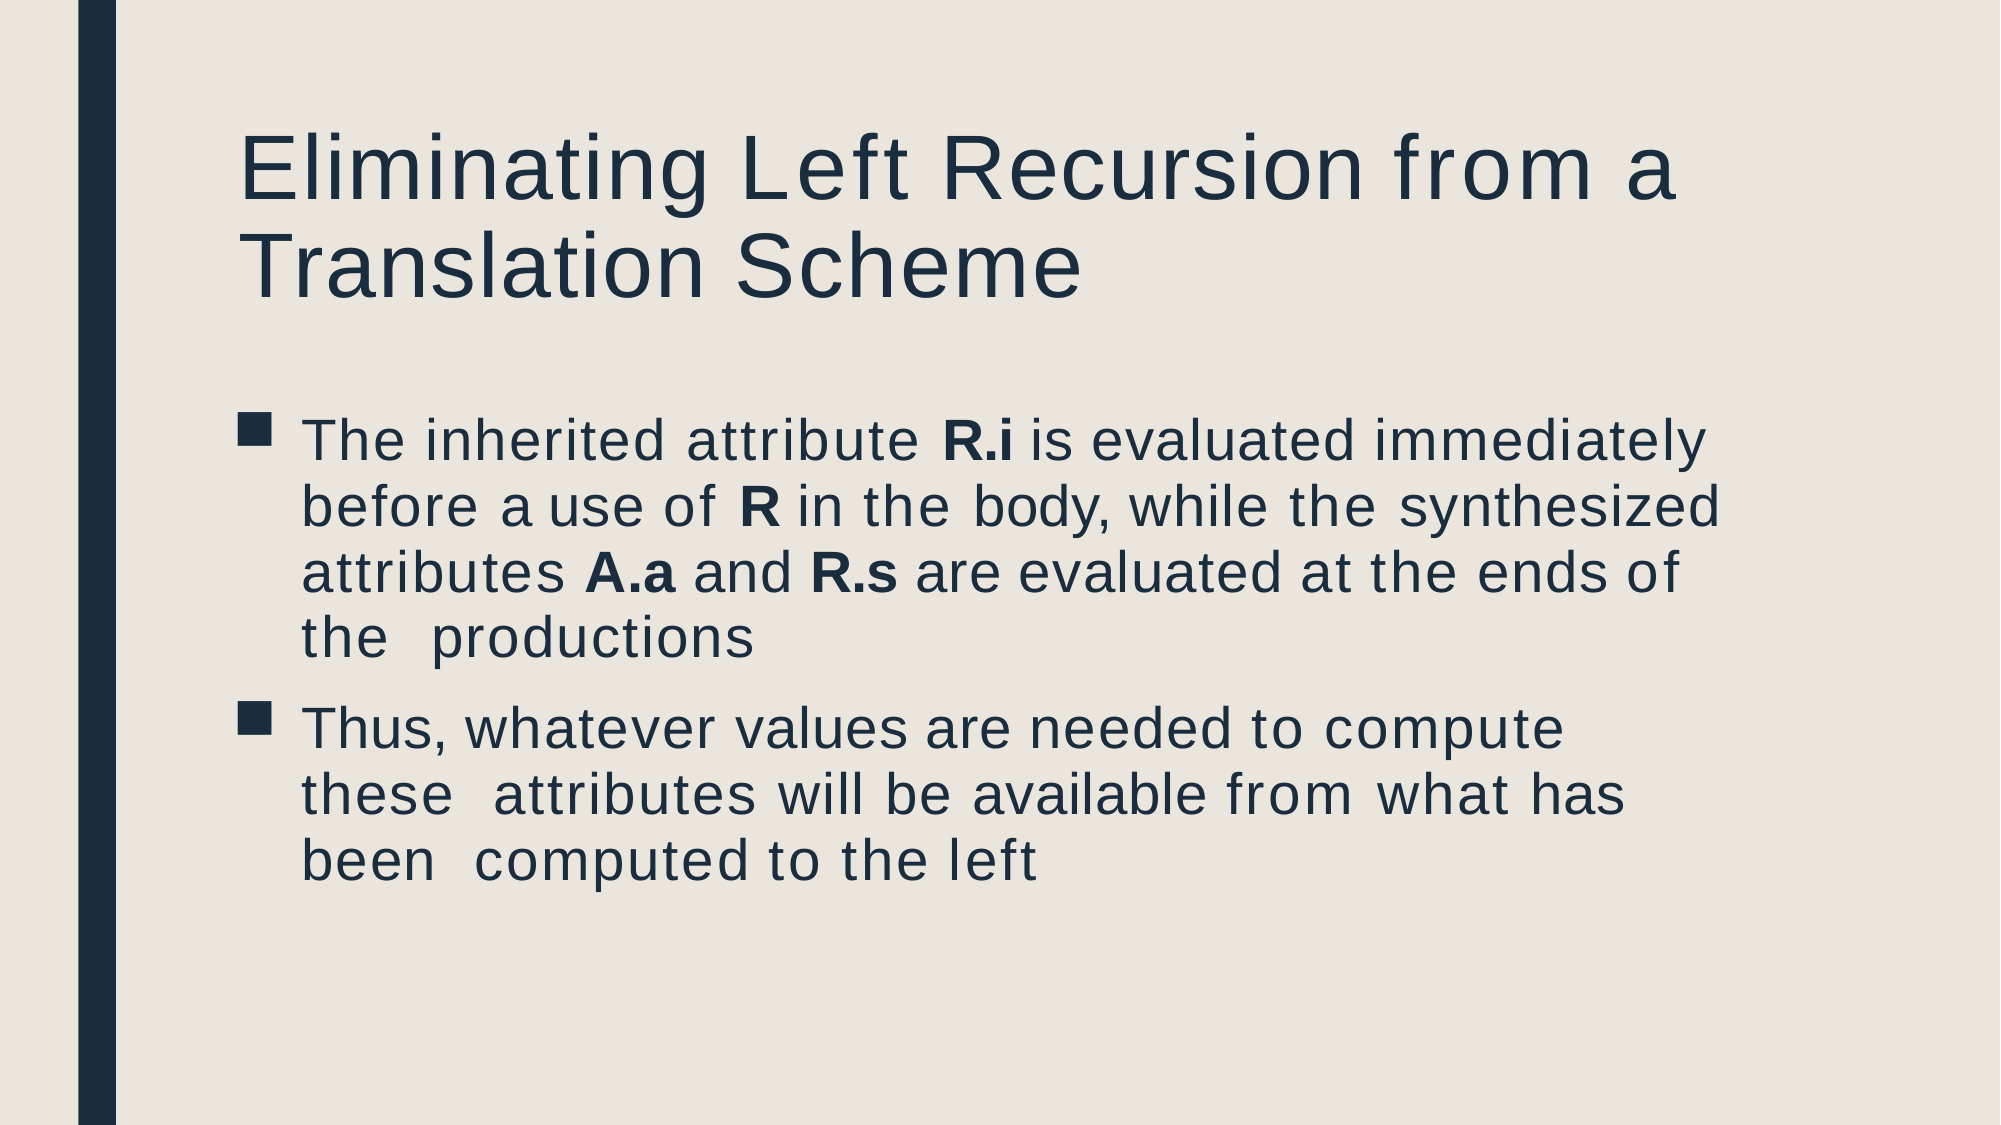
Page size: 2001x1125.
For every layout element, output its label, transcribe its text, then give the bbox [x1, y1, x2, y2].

title Eliminating Left Recursion from a Translation Scheme [236, 104, 1763, 316]
text_box The inherited attribute R.i is evaluated immediately before a use of R in the body, while the synthesized attributes A.a and R.s are evaluated at the ends of the productions Thus, whatever values are needed to compute these attributes will be available from what has been computed to the left [230, 398, 1755, 893]
